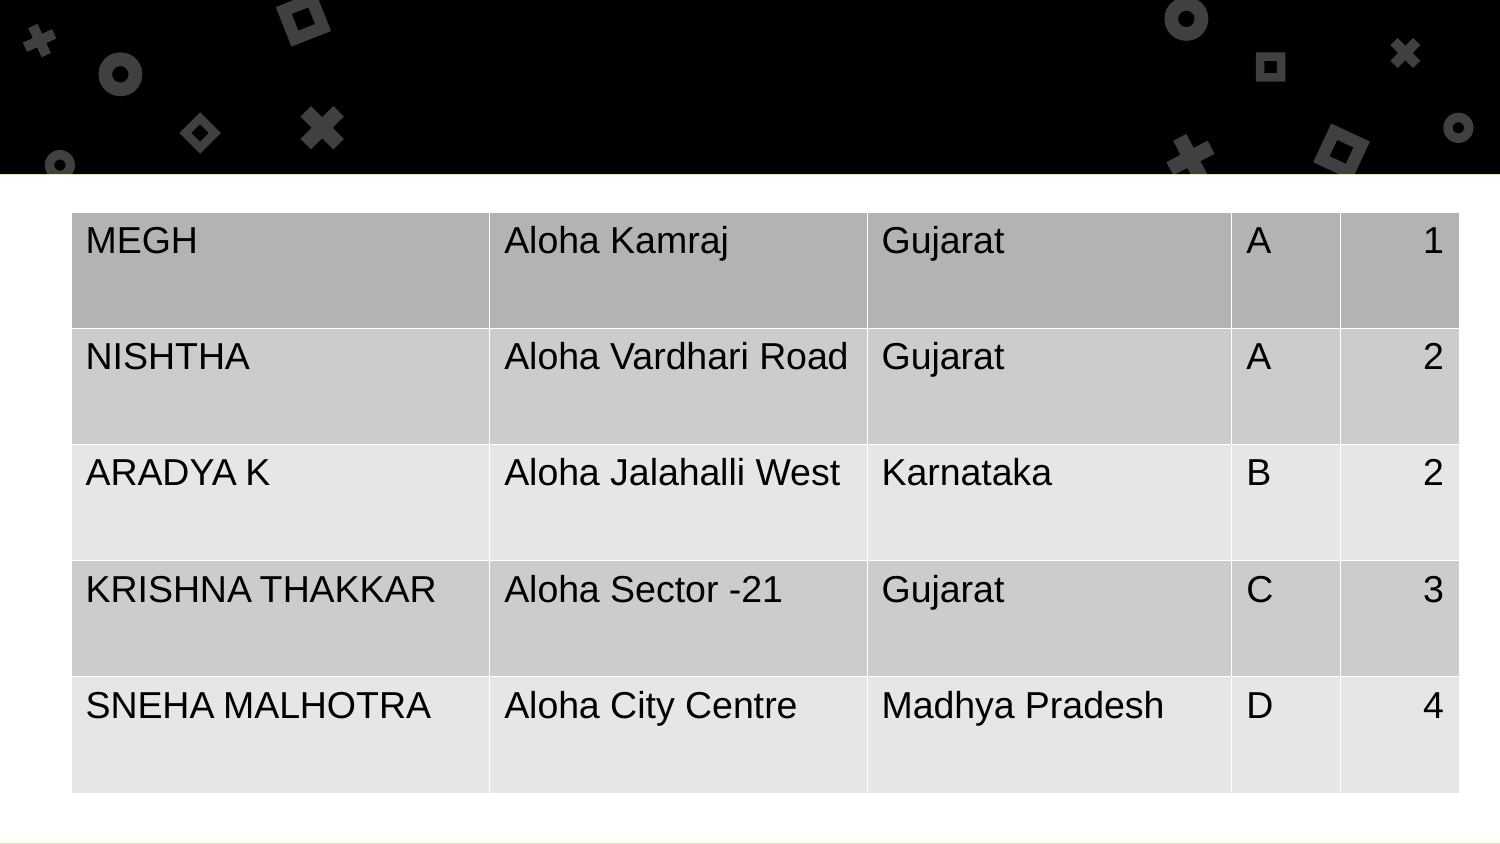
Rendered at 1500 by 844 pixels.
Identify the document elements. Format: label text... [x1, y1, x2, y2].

table_cell 4 [1341, 677, 1459, 793]
table_cell 3 [1341, 561, 1459, 676]
table_header A [1232, 213, 1340, 328]
table_header 1 [1341, 213, 1459, 328]
table_cell D [1232, 677, 1340, 793]
table_cell 2 [1341, 445, 1459, 560]
table_cell Aloha Vardhari Road [490, 329, 867, 444]
table_header MEGH [72, 213, 489, 328]
table_cell Gujarat [868, 329, 1231, 444]
table_cell ARADYA K [72, 445, 489, 560]
table_cell Aloha Jalahalli West [490, 445, 867, 560]
table_cell Gujarat [868, 561, 1231, 676]
table_cell Madhya Pradesh [868, 677, 1231, 793]
table_cell SNEHA MALHOTRA [72, 677, 489, 793]
table_cell Aloha City Centre [490, 677, 867, 793]
table_cell KRISHNA THAKKAR [72, 561, 489, 676]
table_cell A [1232, 329, 1340, 444]
table_cell Aloha Sector -21 [490, 561, 867, 676]
table_cell 2 [1341, 329, 1459, 444]
table_header Aloha Kamraj [490, 213, 867, 328]
table_cell NISHTHA [72, 329, 489, 444]
table_header Gujarat [868, 213, 1231, 328]
table_cell B [1232, 445, 1340, 560]
table_cell C [1232, 561, 1340, 676]
table_cell Karnataka [868, 445, 1231, 560]
